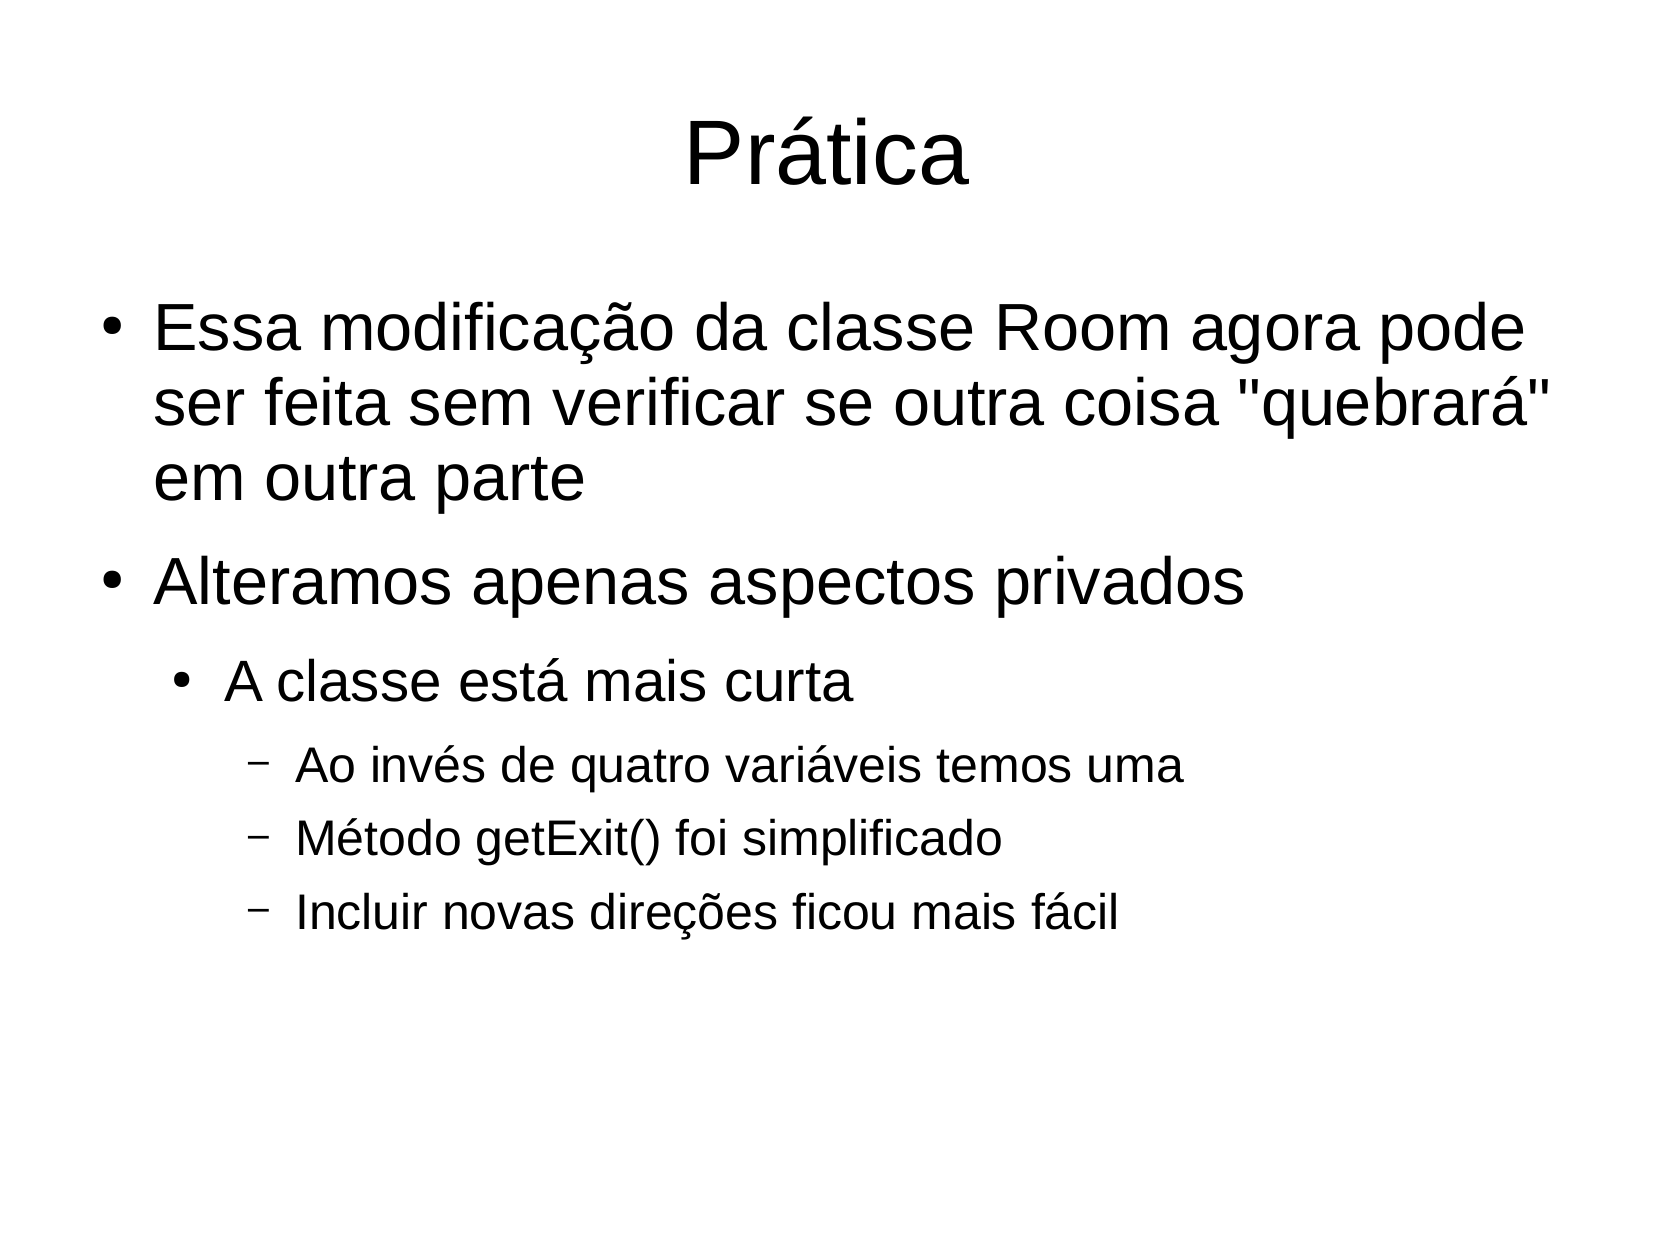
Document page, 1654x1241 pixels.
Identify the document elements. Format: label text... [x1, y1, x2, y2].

list Essa modificação da classe Room agora pode ser feita sem verificar se outra coisa "quebrará" em outra parte Alteramos apenas aspectos privados A classe está mais curta Ao invés de quatro variáveis temos uma Método getExit() foi simplificado Incluir novas direções ficou mais fácil [82, 290, 1571, 1109]
title Prática [82, 49, 1571, 257]
